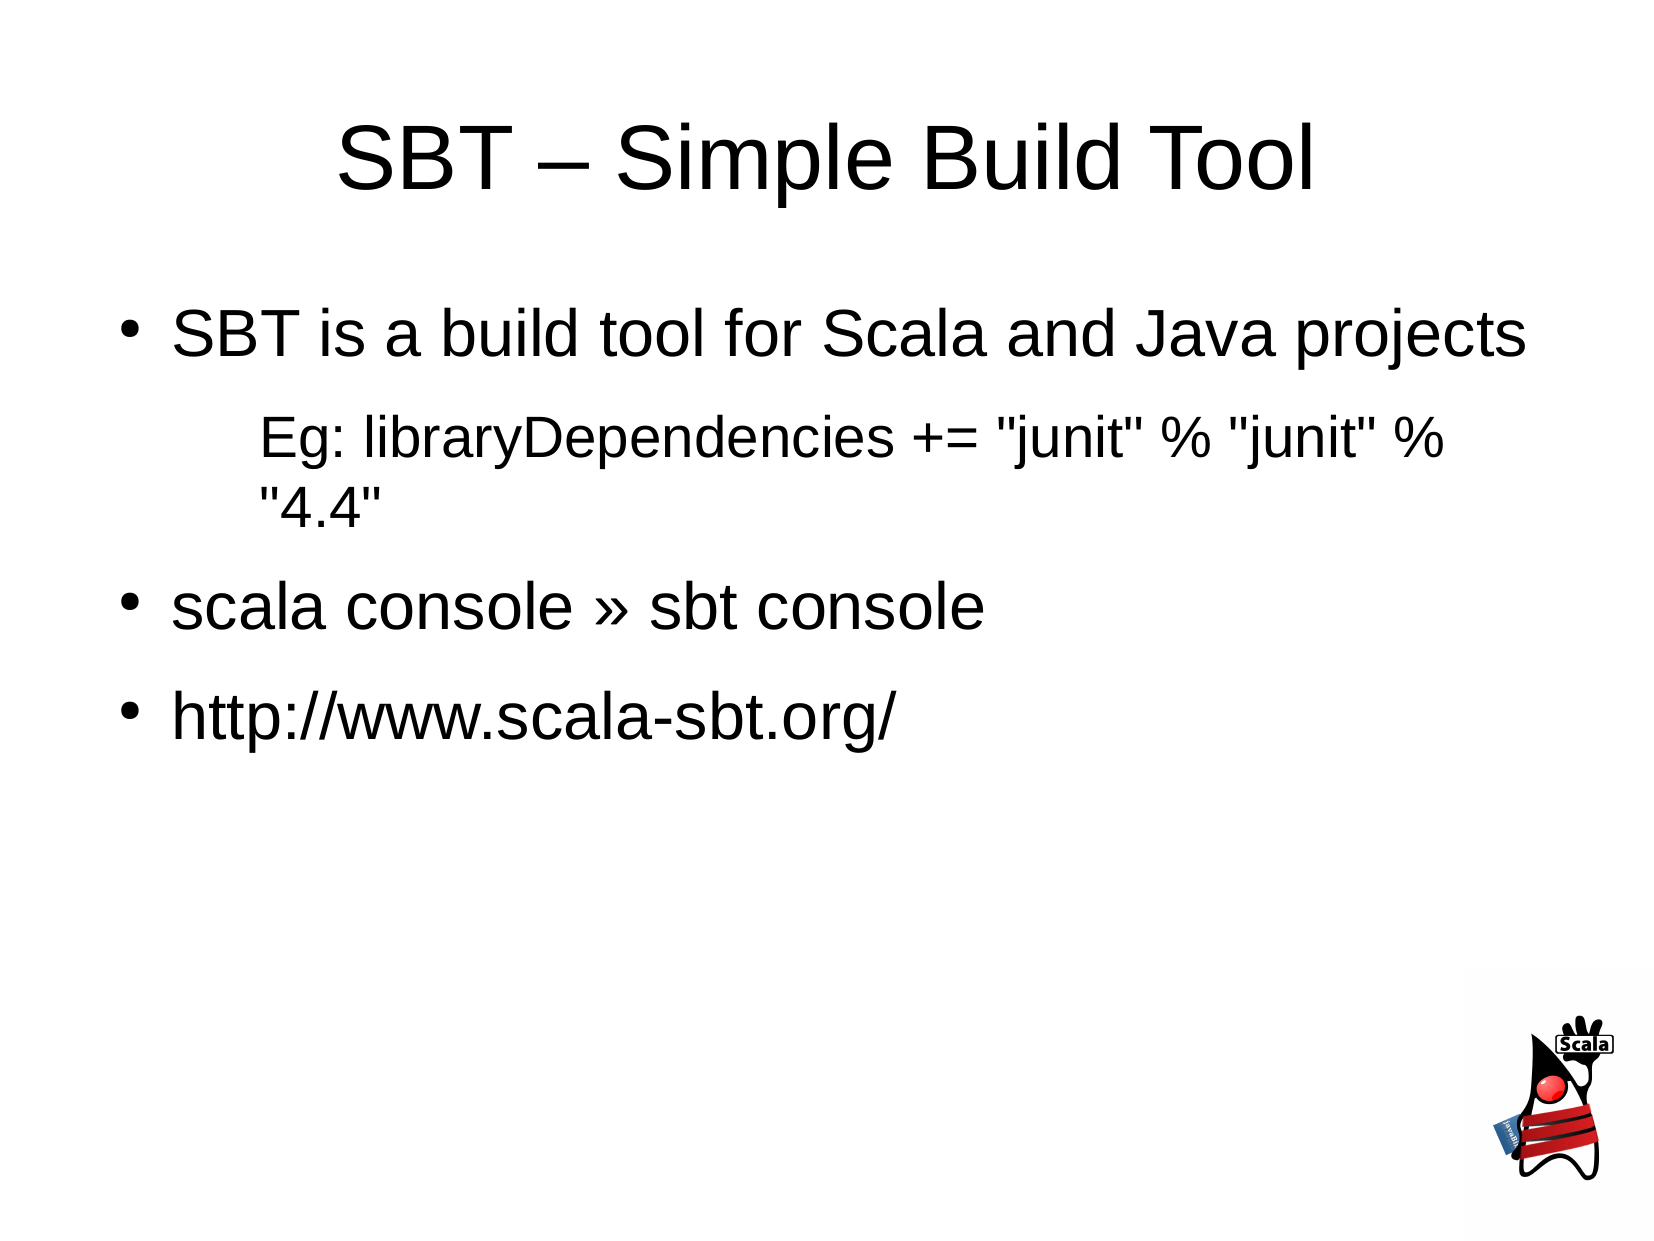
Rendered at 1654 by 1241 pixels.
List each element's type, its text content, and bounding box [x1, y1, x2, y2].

text_box SBT – Simple Build Tool [82, 97, 1571, 209]
text_box SBT is a build tool for Scala and Java projects Eg: libraryDependencies += "junit" % "junit" % "4.4" scala console » sbt console http://www.scala-sbt.org/ [82, 290, 1571, 1109]
